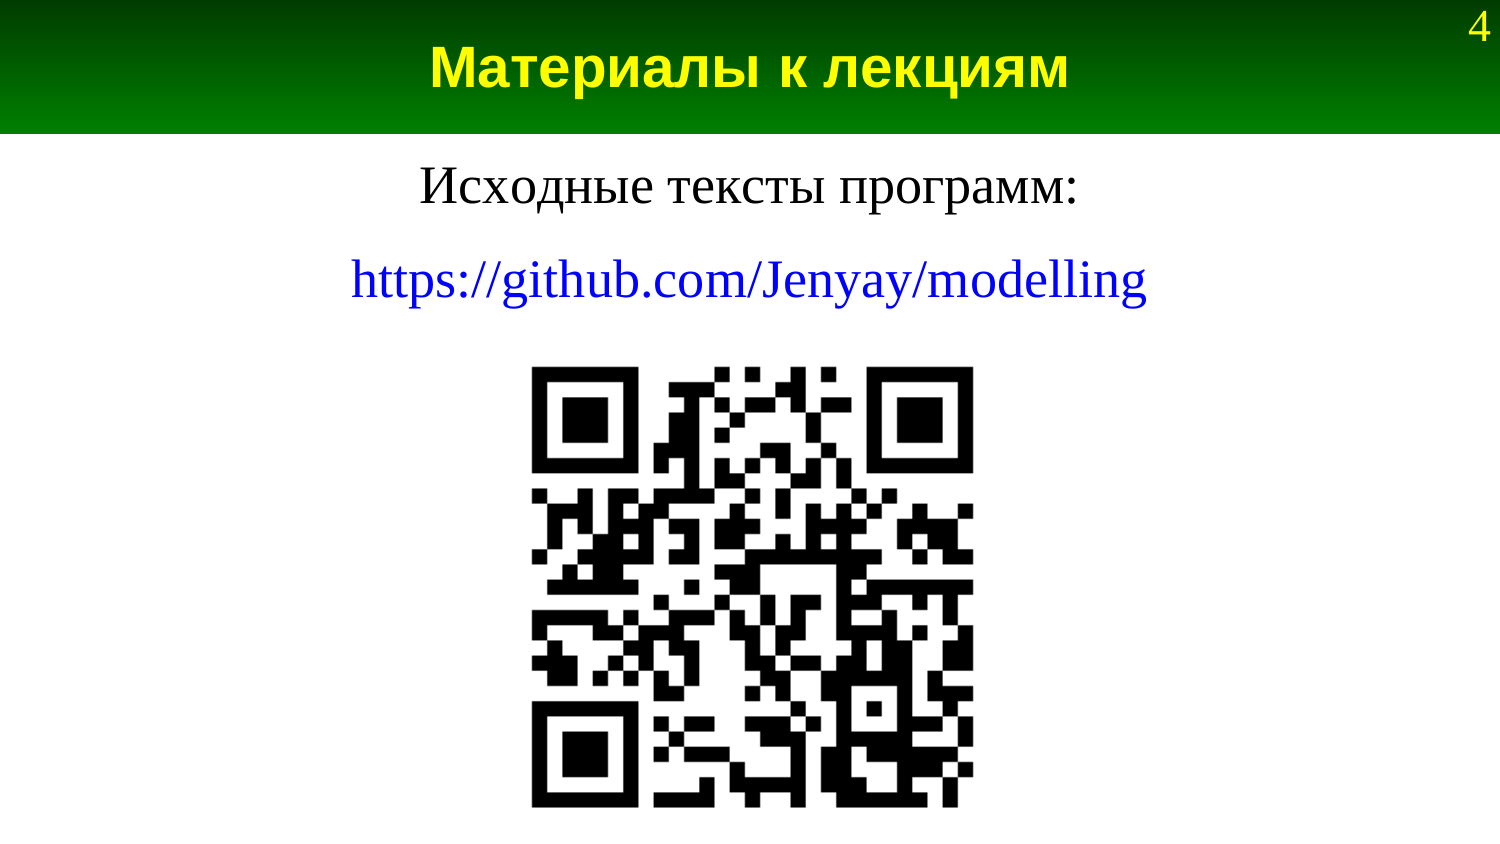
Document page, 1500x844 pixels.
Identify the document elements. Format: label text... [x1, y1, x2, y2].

picture [517, 355, 984, 823]
text_box https://github.com/Jenyay/modelling [176, 236, 1324, 326]
text_box Исходные тексты программ: [278, 141, 1222, 247]
title Материалы к лекциям [99, 13, 1401, 115]
